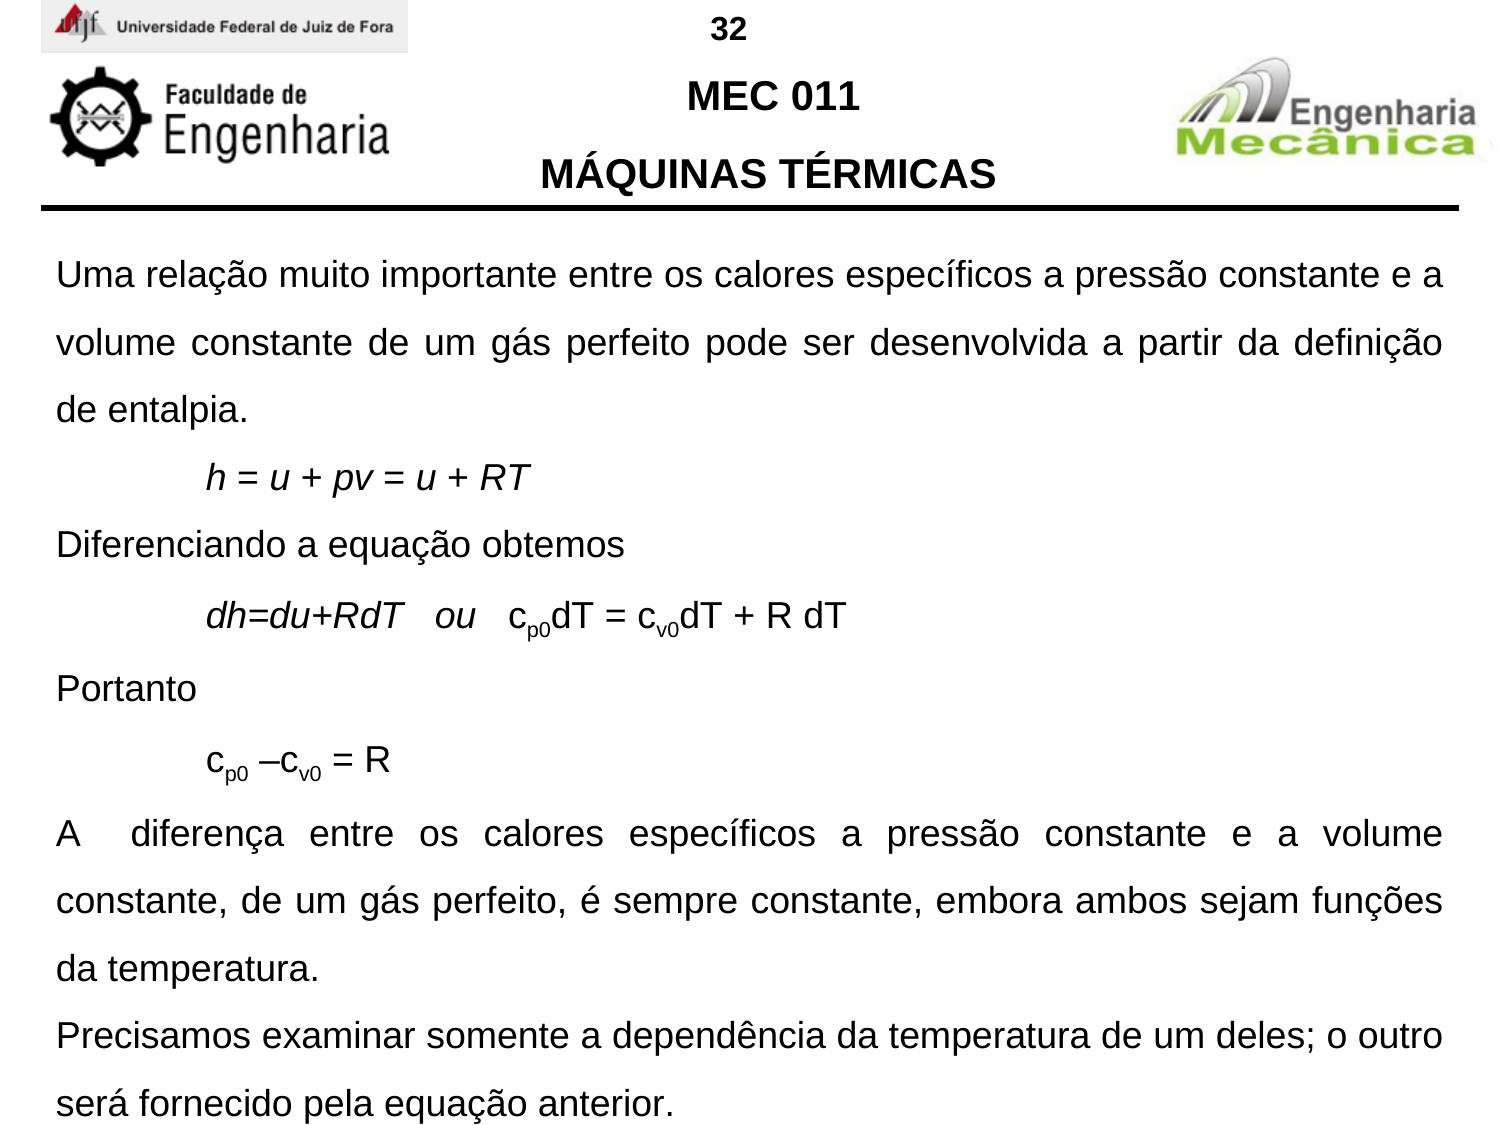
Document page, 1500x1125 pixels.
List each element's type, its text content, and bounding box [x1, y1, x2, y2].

text_box Uma relação muito importante entre os calores específicos a pressão constante e a volume constante de um gás perfeito pode ser desenvolvida a partir da definição de entalpia. h = u + pv = u + RT Diferenciando a equação obtemos dh=du+RdT ou cp0dT = cv0dT + R dT Portanto cp0 –cv0 = R A diferença entre os calores específicos a pressão constante e a volume constante, de um gás perfeito, é sempre constante, embora ambos sejam funções da temperatura. Precisamos examinar somente a dependência da temperatura de um deles; o outro será fornecido pela equação anterior. [41, 220, 1459, 1125]
picture [1151, 54, 1500, 167]
picture [41, 0, 408, 174]
